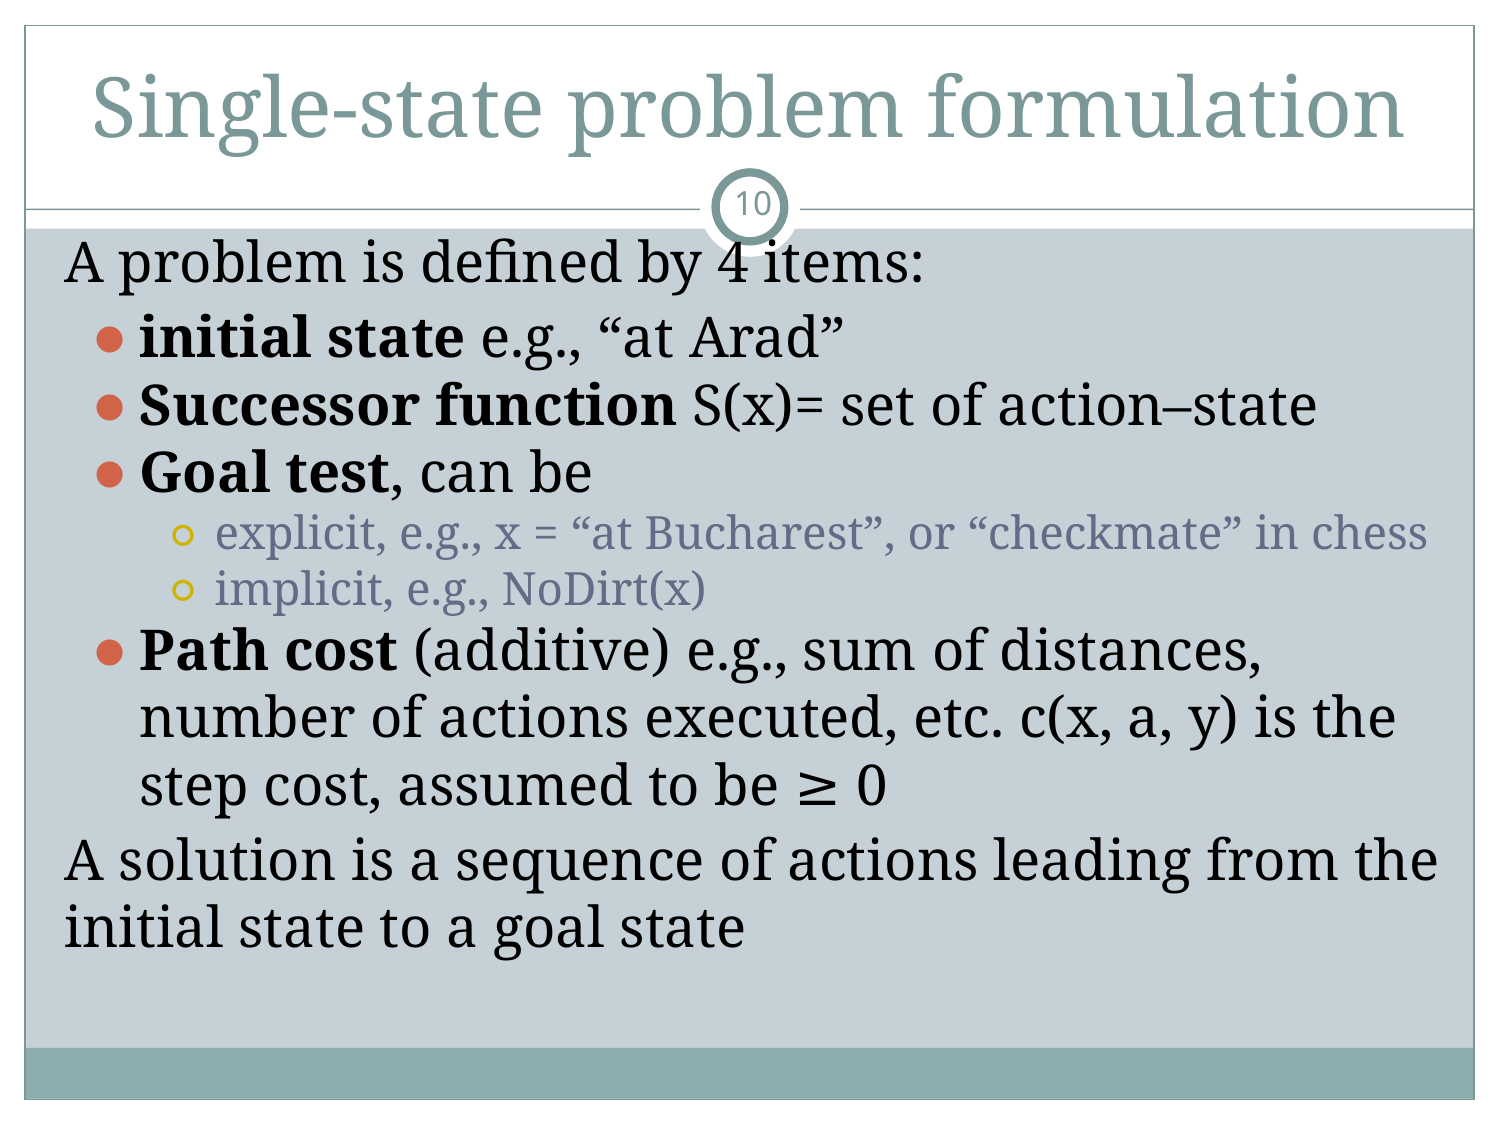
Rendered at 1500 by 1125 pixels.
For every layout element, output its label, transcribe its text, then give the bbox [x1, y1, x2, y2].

list A problem is defined by 4 items: initial state e.g., “at Arad” Successor function S(x)= set of action–state Goal test, can be explicit, e.g., x = “at Bucharest”, or “checkmate” in chess implicit, e.g., NoDirt(x) Path cost (additive) e.g., sum of distances, number of actions executed, etc. c(x, a, y) is the step cost, assumed to be ≥ 0 A solution is a sequence of actions leading from the initial state to a goal state [49, 219, 1471, 1081]
slide_number <number> [715, 168, 791, 241]
title Single-state problem formulation [49, 37, 1450, 162]
